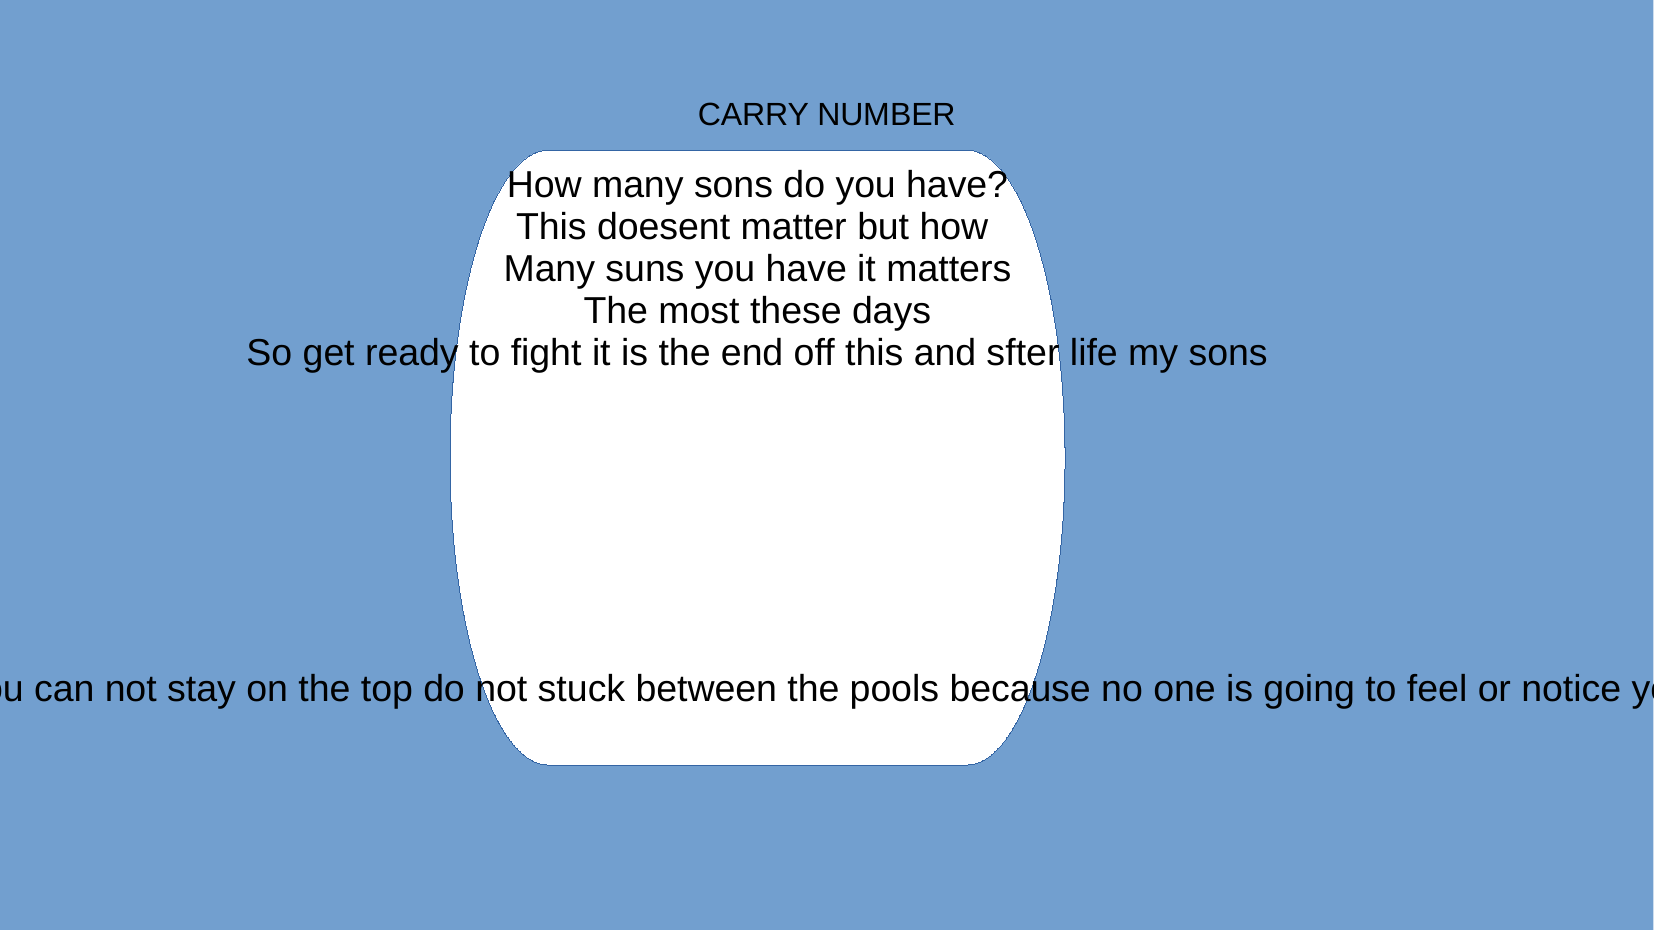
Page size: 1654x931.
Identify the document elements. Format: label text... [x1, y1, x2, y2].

subtitle 15 +23 38ma [86, 210, 517, 750]
text_box How many sons do you have? This doesent matter but how Many suns you have it matters The most these days So get ready to fight it is the end off this and sfter life my sons Fall to the botton if you can not stay on the top do not stuck between the pools because no one is going to feel or notice your presence [450, 150, 1066, 766]
title CARRY NUMBER [82, 37, 1571, 193]
subtitle 15 +23 38ma [998, 210, 1576, 750]
